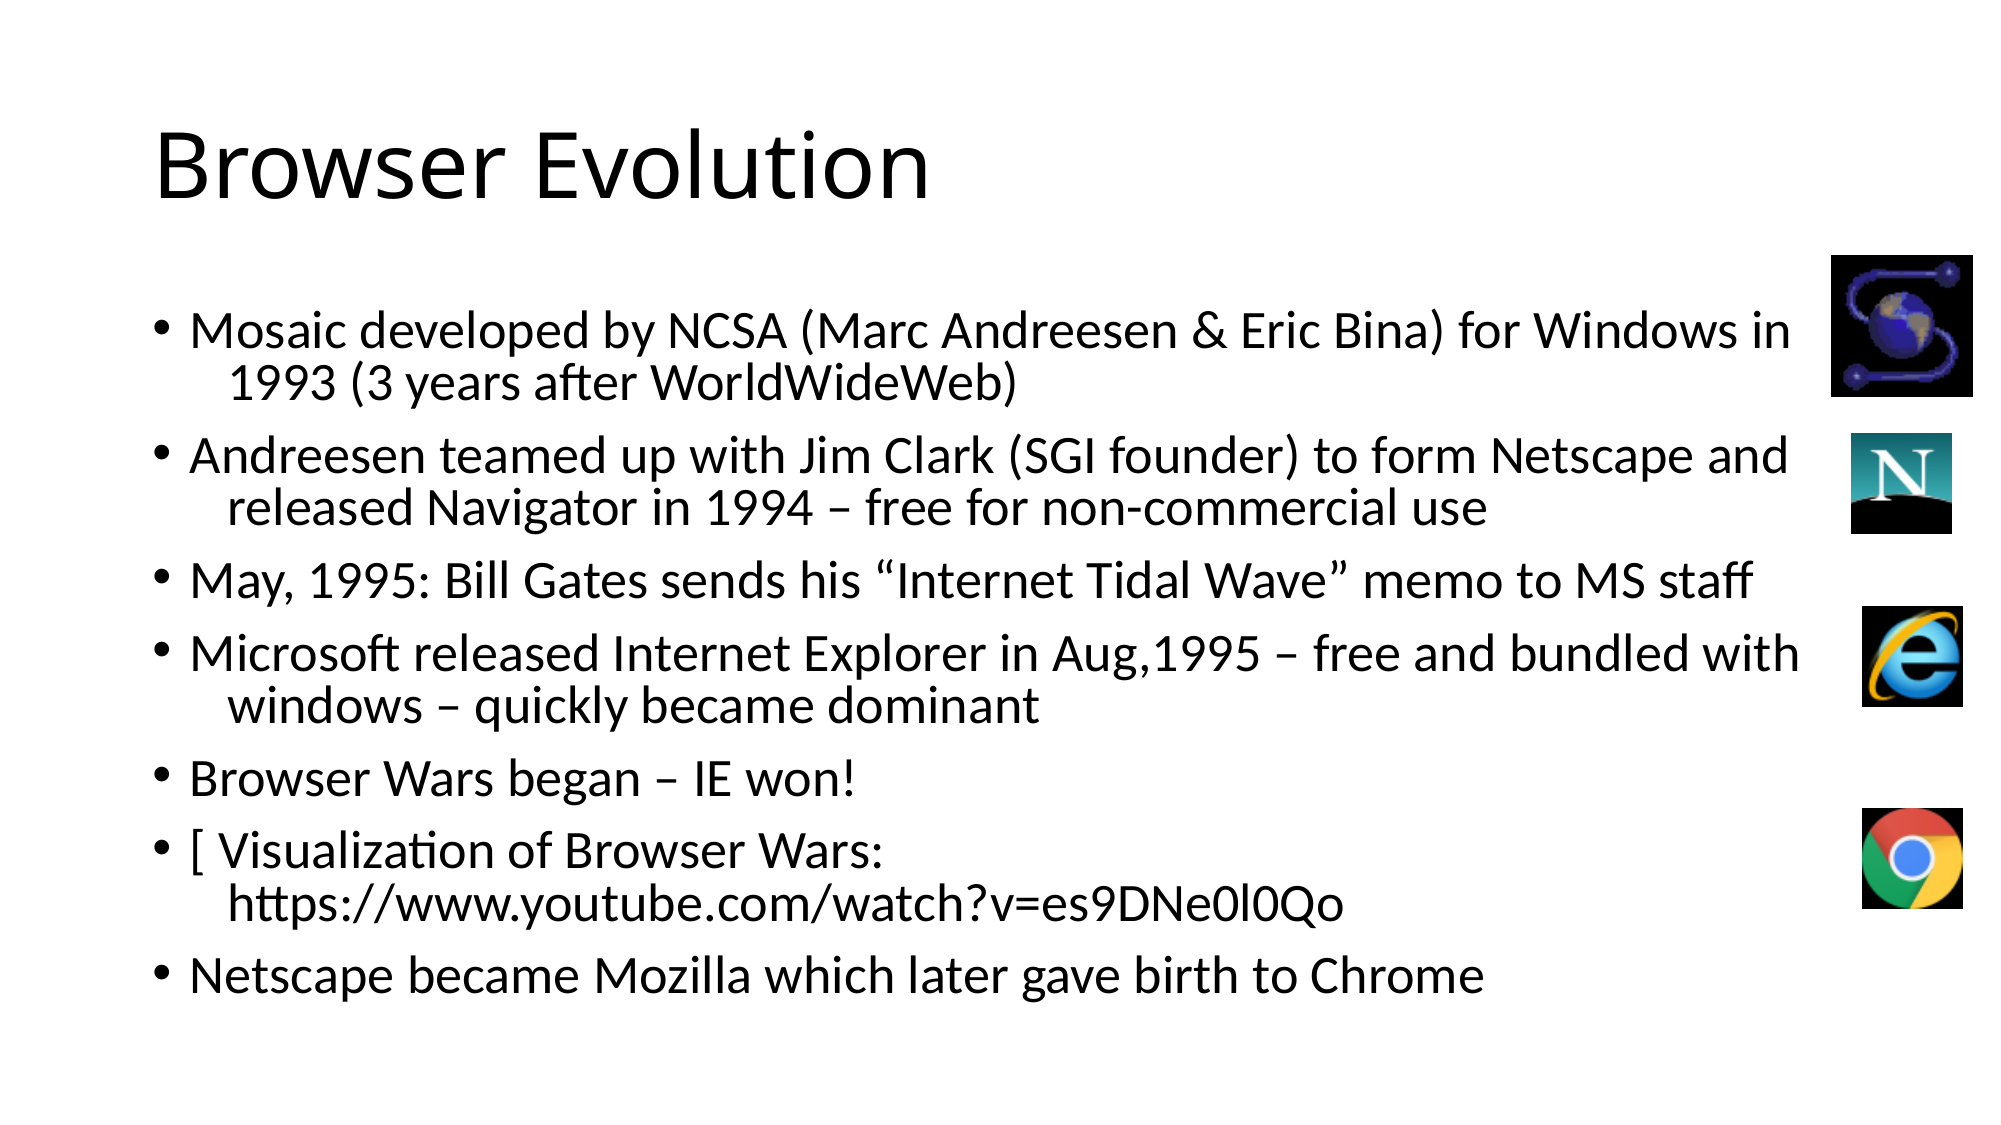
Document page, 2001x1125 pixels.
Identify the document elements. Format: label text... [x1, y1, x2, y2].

picture [1862, 606, 1963, 707]
picture [1862, 808, 1963, 909]
title Browser Evolution [137, 59, 1863, 278]
picture [1831, 256, 1973, 397]
picture [1851, 433, 1952, 534]
list Mosaic developed by NCSA (Marc Andreesen & Eric Bina) for Windows in 1993 (3 years after WorldWideWeb) Andreesen teamed up with Jim Clark (SGI founder) to form Netscape and released Navigator in 1994 – free for non-commercial use May, 1995: Bill Gates sends his “Internet Tidal Wave” memo to MS staff Microsoft released Internet Explorer in Aug,1995 – free and bundled with windows – quickly became dominant Browser Wars began – IE won! [ Visualization of Browser Wars: https://www.youtube.com/watch?v=es9DNe0l0Qo Netscape became Mozilla which later gave birth to Chrome [137, 299, 1863, 1014]
